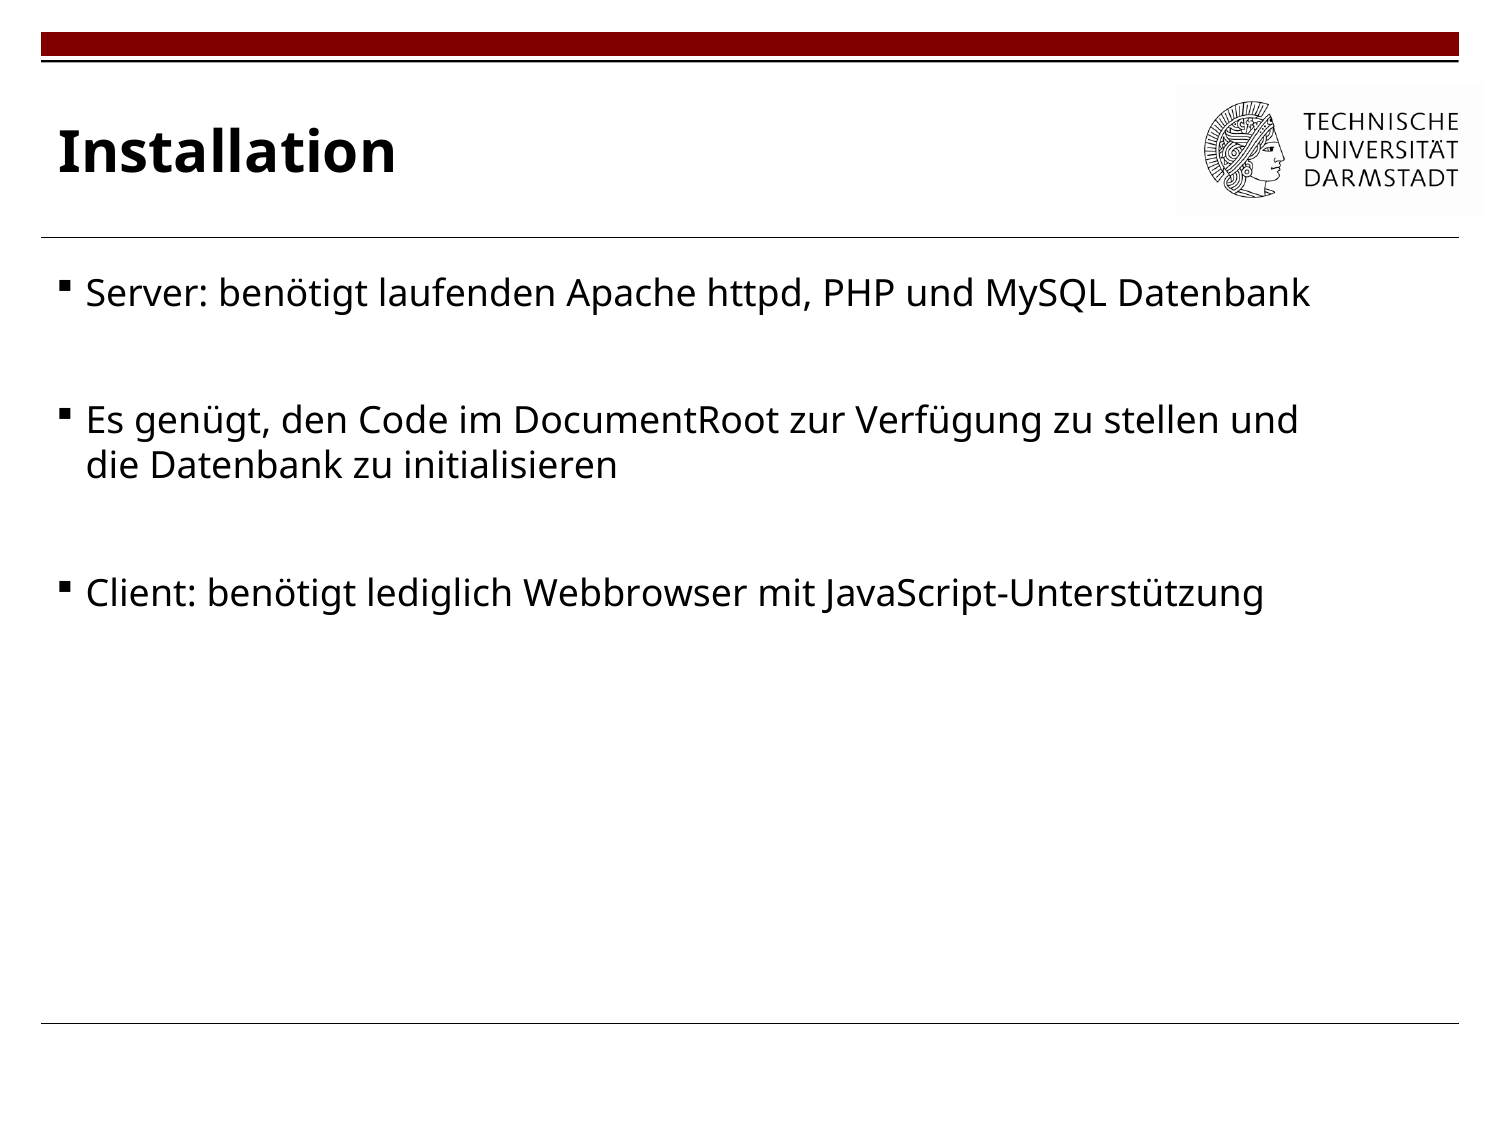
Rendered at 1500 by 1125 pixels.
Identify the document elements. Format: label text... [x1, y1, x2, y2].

title Installation [58, 80, 1187, 218]
list Server: benötigt laufenden Apache httpd, PHP und MySQL Datenbank Es genügt, den Code im DocumentRoot zur Verfügung zu stellen und die Datenbank zu initialisieren Client: benötigt lediglich Webbrowser mit JavaScript-Unterstützung [41, 261, 1329, 1030]
picture [1187, 84, 1484, 215]
